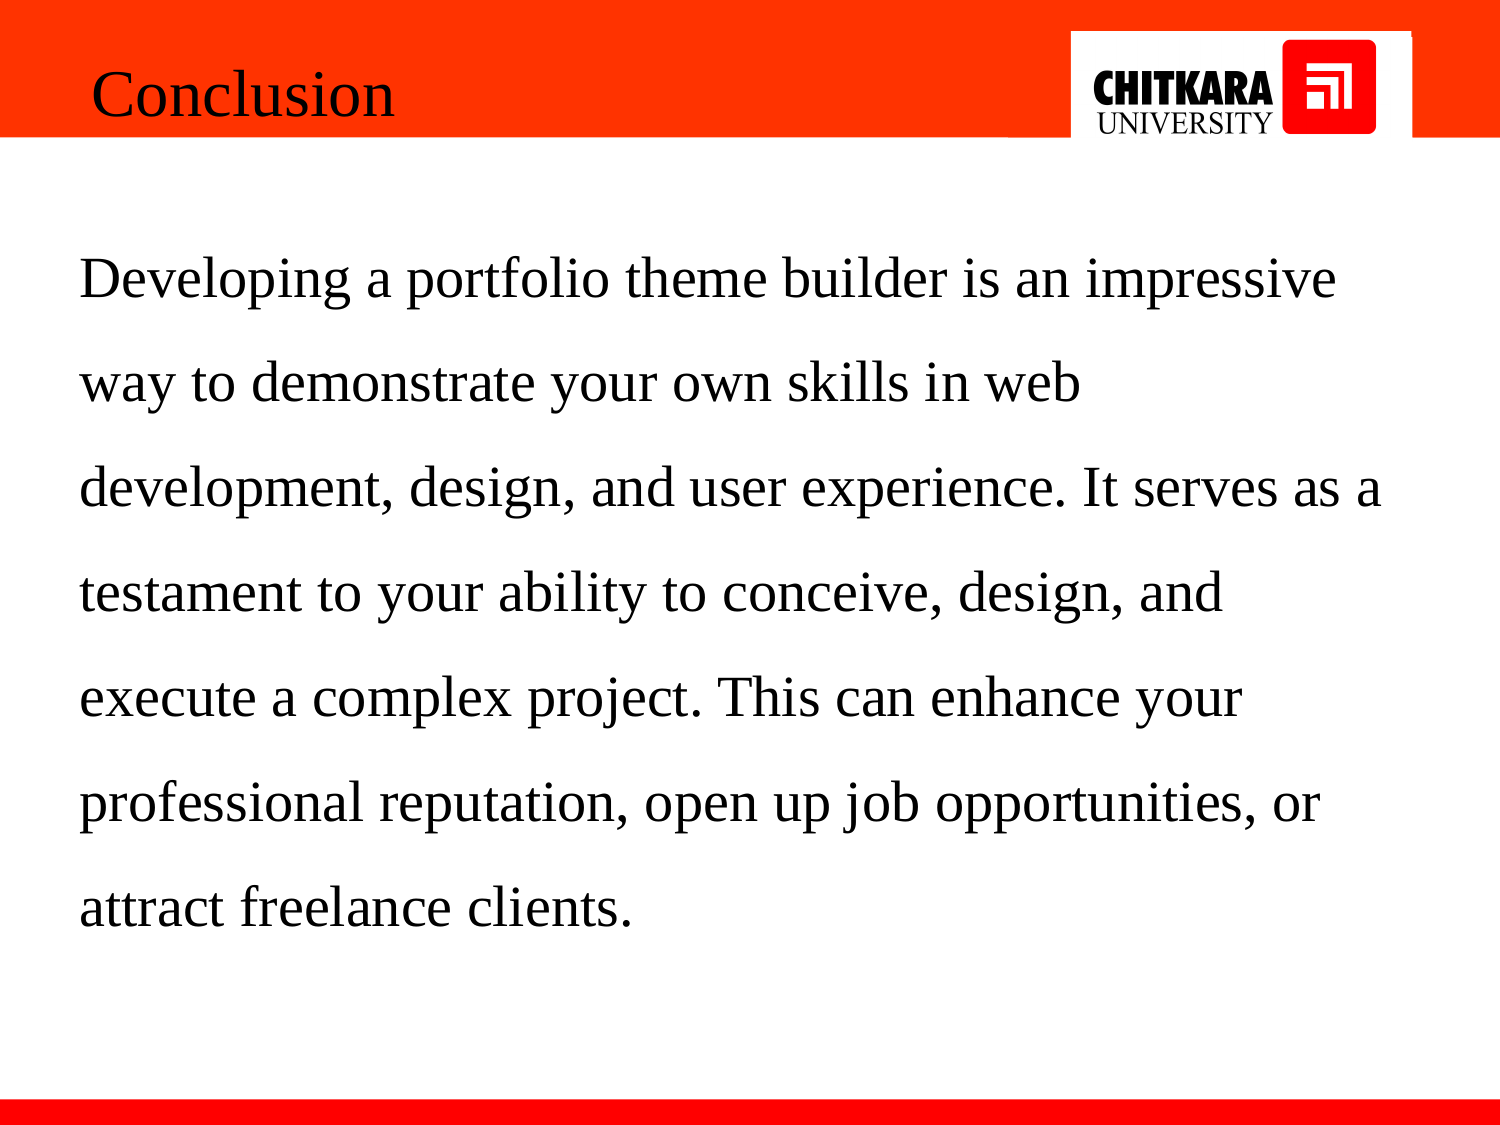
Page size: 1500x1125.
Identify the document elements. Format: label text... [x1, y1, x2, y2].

picture [1074, 37, 1391, 138]
text_box Developing a portfolio theme builder is an impressive way to demonstrate your own skills in web development, design, and user experience. It serves as a testament to your ability to conceive, design, and execute a complex project. This can enhance your professional reputation, open up job opportunities, or attract freelance clients. [64, 196, 1400, 946]
text_box Conclusion [76, 42, 963, 138]
